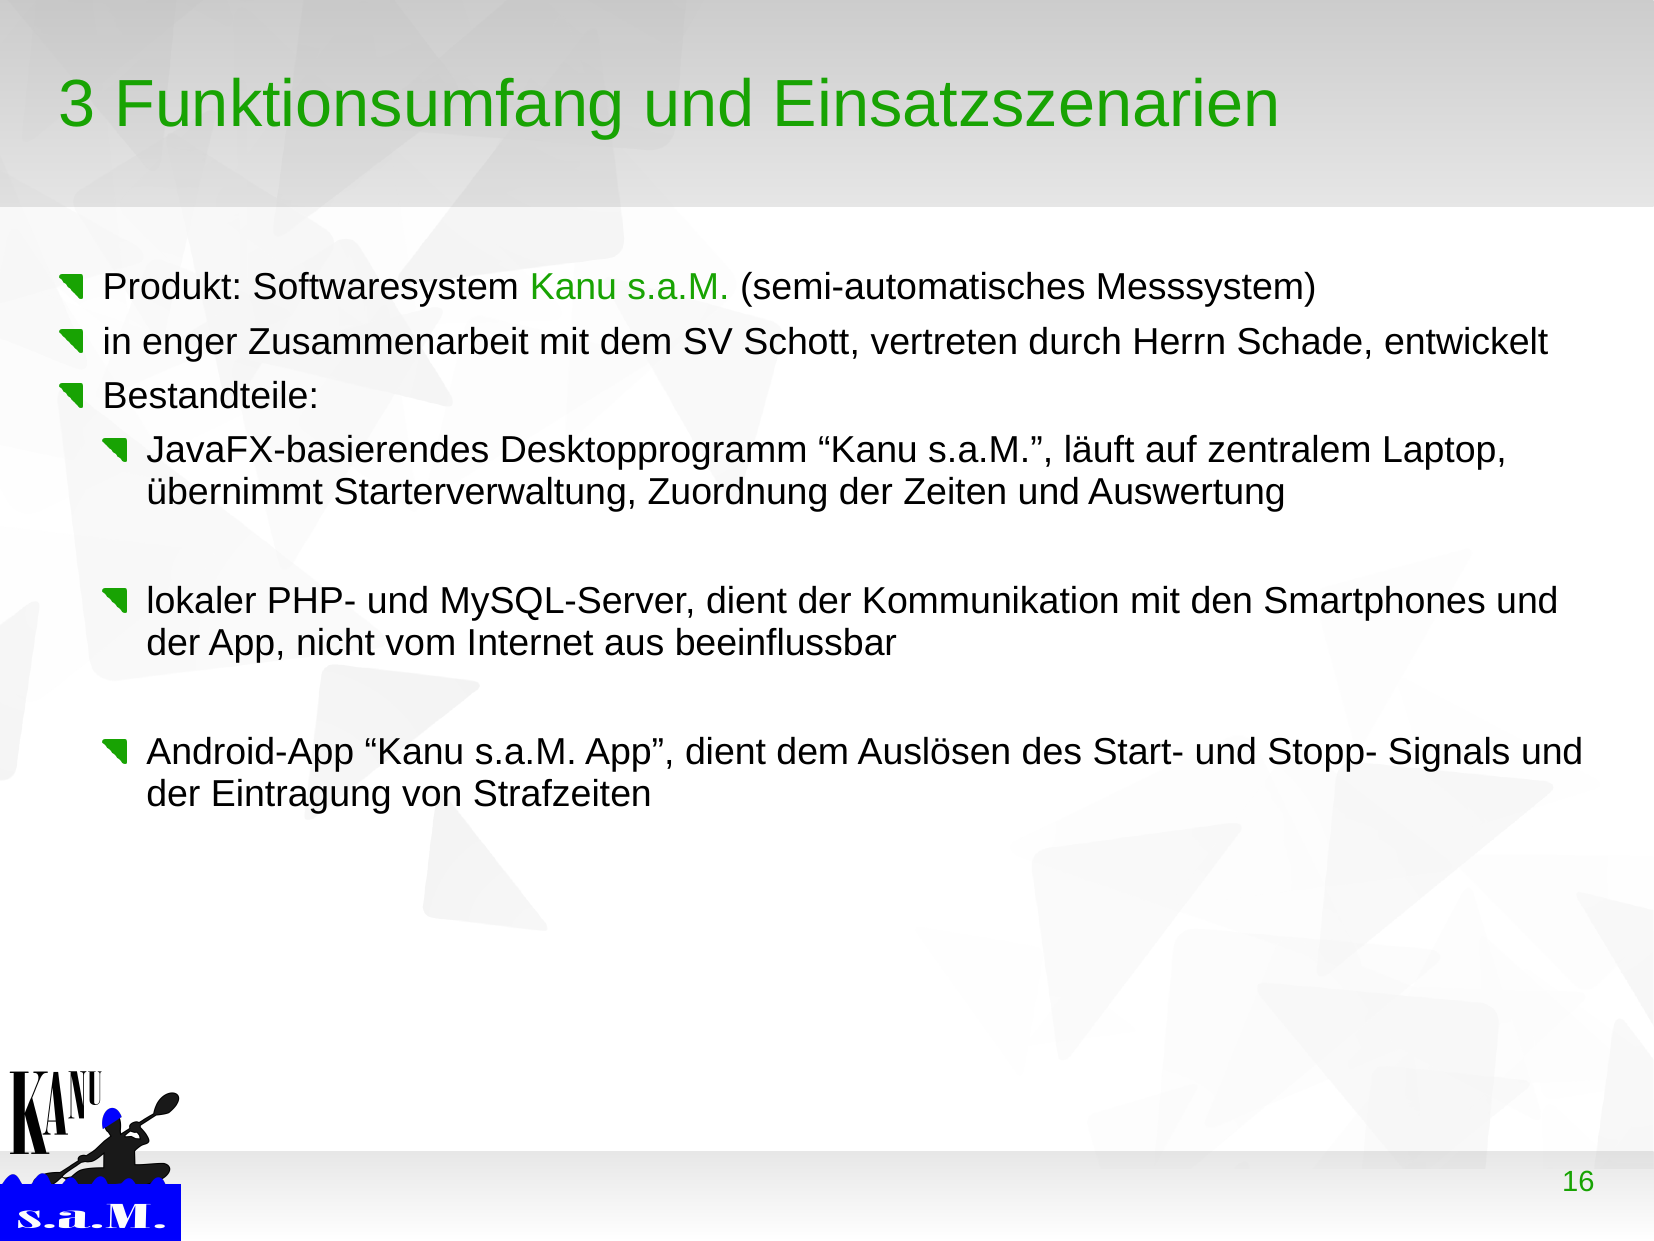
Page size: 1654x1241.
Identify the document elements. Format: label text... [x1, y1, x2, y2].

picture [0, 1059, 181, 1241]
list Produkt: Softwaresystem Kanu s.a.M. (semi-automatisches Messsystem) in enger Zusammenarbeit mit dem SV Schott, vertreten durch Herrn Schade, entwickelt Bestandteile: JavaFX-basierendes Desktopprogramm “Kanu s.a.M.”, läuft auf zentralem Laptop, übernimmt Starterverwaltung, Zuordnung der Zeiten und Auswertung lokaler PHP- und MySQL-Server, dient der Kommunikation mit den Smartphones und der App, nicht vom Internet aus beeinflussbar Android-App “Kanu s.a.M. App”, dient dem Auslösen des Start- und Stopp- Signals und der Eintragung von Strafzeiten [59, 265, 1595, 1008]
title 3 Funktionsumfang und Einsatzszenarien [59, 29, 1595, 178]
picture [0, 0, 783, 931]
picture [915, 548, 1654, 1169]
